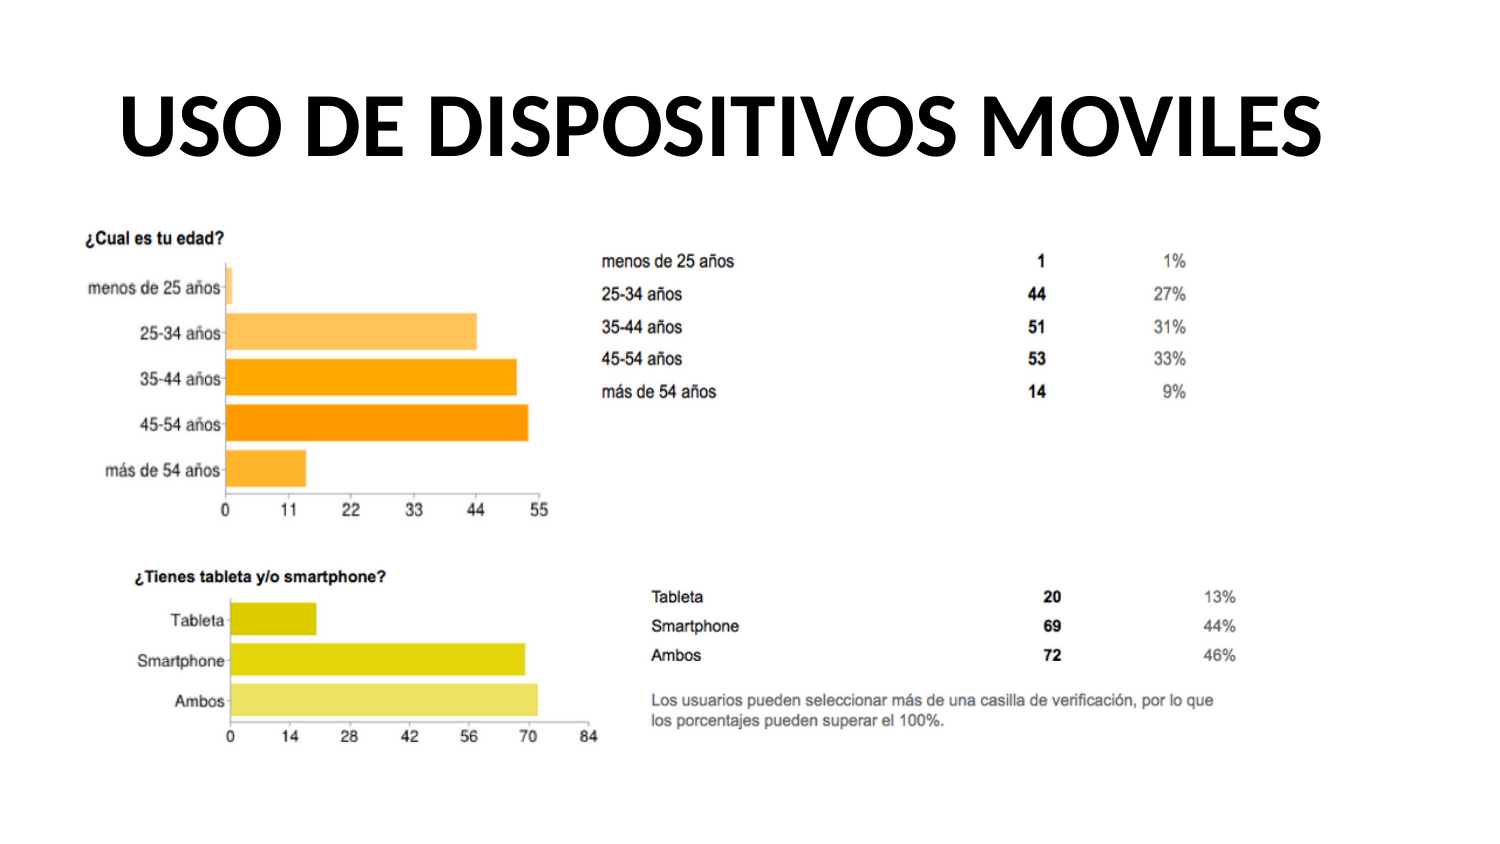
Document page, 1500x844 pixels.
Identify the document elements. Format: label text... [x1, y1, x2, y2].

picture [55, 207, 1259, 775]
title USO DE DISPOSITIVOS MOVILES [103, 44, 1397, 208]
